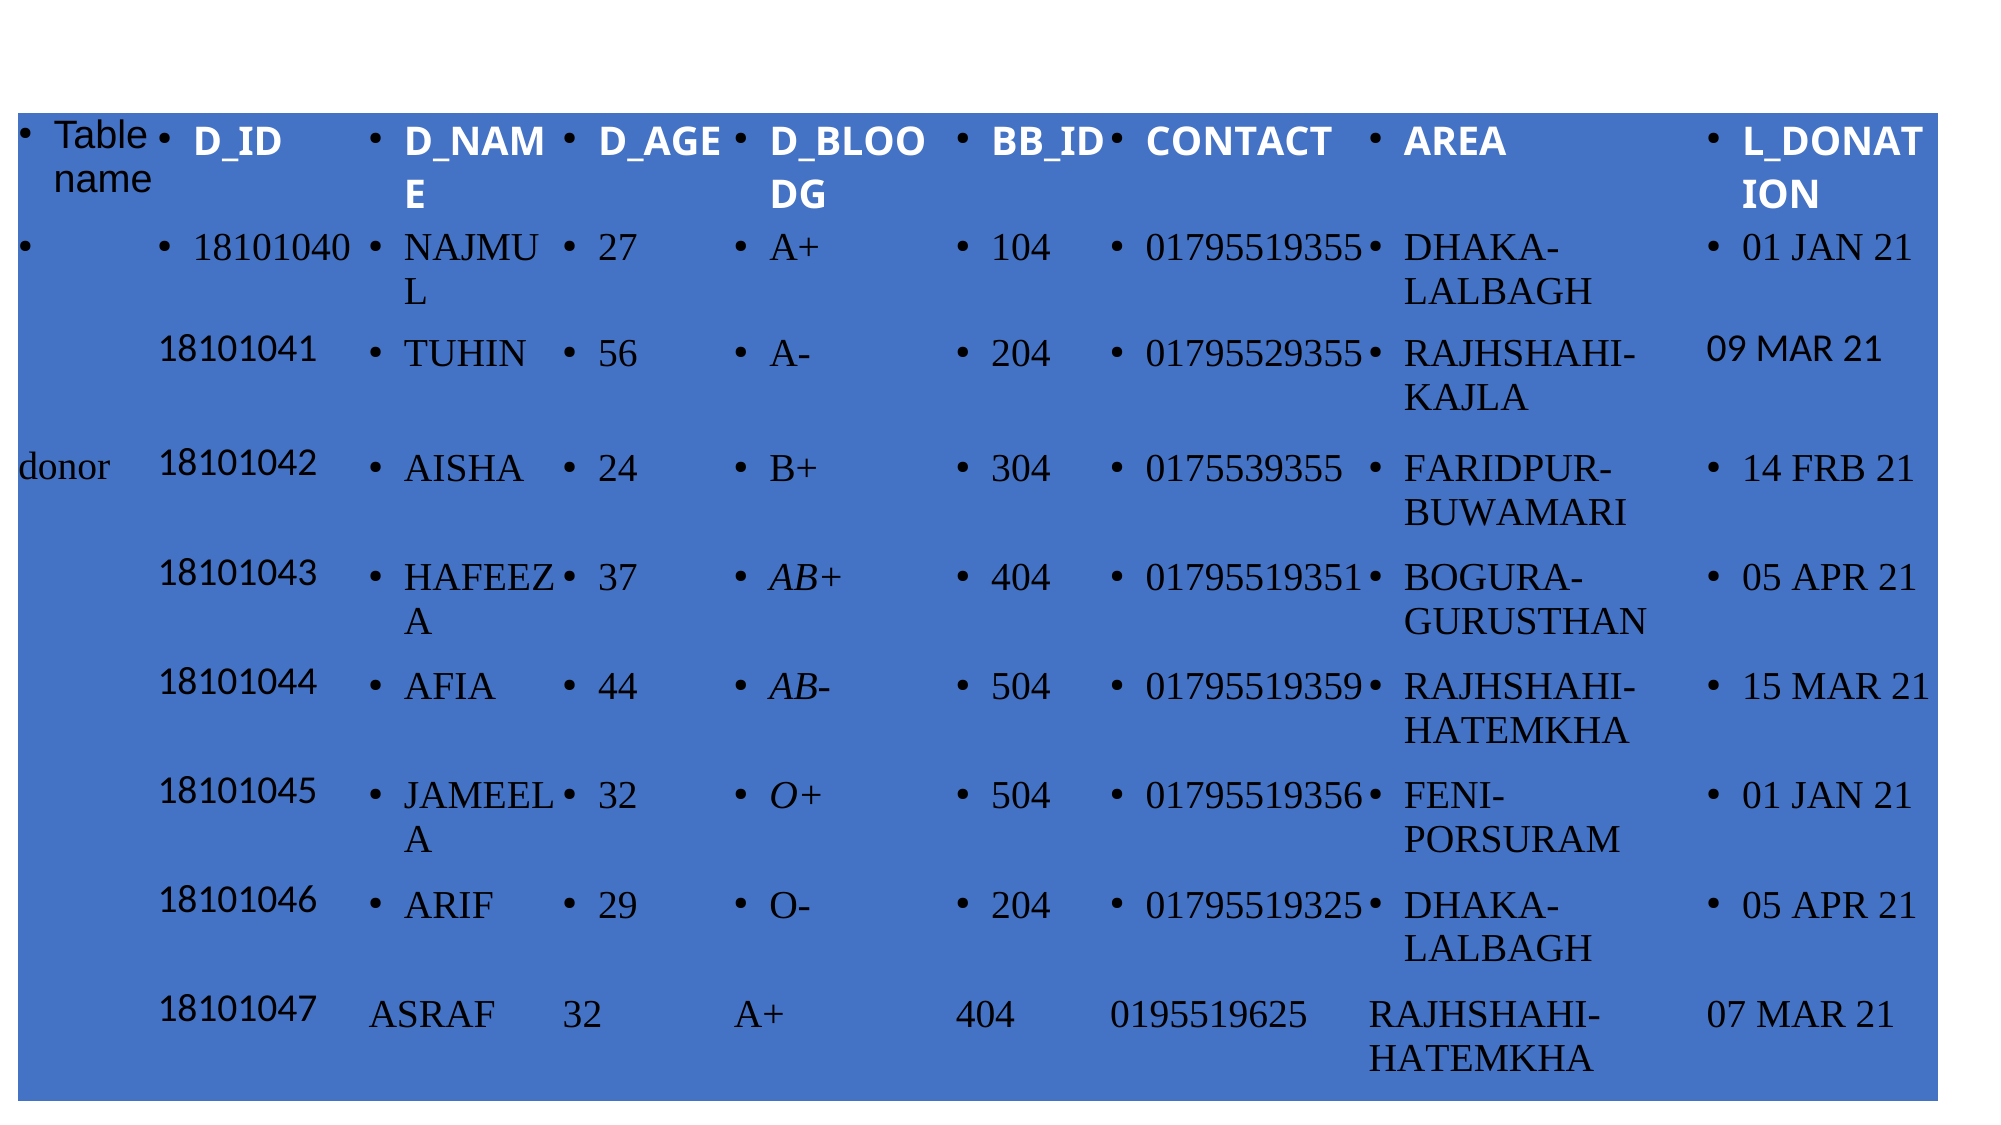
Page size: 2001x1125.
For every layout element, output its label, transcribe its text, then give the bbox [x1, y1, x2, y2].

table_cell donor [18, 225, 157, 1101]
table_cell ASRAF [369, 992, 563, 1101]
table_cell DHAKA-LALBAGH [1369, 883, 1707, 992]
table_cell A+ [742, 1005, 750, 1016]
table_cell 29 [563, 883, 734, 992]
table_header D_ID [157, 113, 369, 225]
table_header Table name [18, 113, 157, 225]
table_cell 18101042 [157, 446, 369, 555]
table_cell 0195519625 [1110, 992, 1369, 1101]
table_cell A+ [734, 992, 956, 1101]
table_cell A+ [734, 225, 956, 331]
table_cell FARIDPUR-BUWAMARI [1369, 446, 1707, 555]
table_cell 204 [956, 883, 1110, 992]
table_cell JAMEELA [369, 774, 563, 883]
table_cell O- [734, 883, 956, 992]
table_cell O+ [734, 774, 956, 883]
table_cell FENI-PORSURAM [1369, 774, 1707, 883]
table_cell 01795519355 [1110, 225, 1369, 331]
table_cell NAJMUL [369, 225, 563, 331]
table_cell ARIF [369, 883, 563, 992]
table_cell 18101045 [157, 774, 369, 883]
table_cell 14 FRB 21 [1707, 446, 1938, 555]
table_cell TUHIN [369, 331, 563, 446]
table_cell 18101041 [157, 331, 369, 446]
table_cell 32 [563, 774, 734, 883]
table_cell DHAKA-LALBAGH [1369, 225, 1707, 331]
table_cell 05 APR 21 [1707, 883, 1938, 992]
table_cell HAFEEZA [369, 555, 563, 664]
table_cell 32 [563, 992, 734, 1101]
table_cell 07 MAR 21 [1707, 992, 1938, 1101]
table_cell 44 [563, 664, 734, 774]
table_cell 05 APR 21 [1707, 555, 1938, 664]
table_header CONTACT [1110, 113, 1369, 225]
table_cell 01 JAN 21 [1707, 774, 1938, 883]
table_cell 18101047 [157, 992, 369, 1101]
table_cell 204 [956, 331, 1110, 446]
table_cell AISHA [369, 446, 563, 555]
table_cell AFIA [369, 664, 563, 774]
table_cell 24 [563, 446, 734, 555]
table_cell 18101040 [157, 225, 369, 331]
table_cell 18101046 [157, 883, 369, 992]
table_cell 37 [563, 555, 734, 664]
table_cell AB- [734, 664, 956, 774]
table_cell AB+ [734, 555, 956, 664]
table_cell 104 [956, 225, 1110, 331]
table_cell RAJHSHAHI-HATEMKHA [1369, 992, 1707, 1101]
table_cell 404 [956, 555, 1110, 664]
table_cell 01 JAN 21 [1707, 225, 1938, 331]
table_cell RAJHSHAHI-KAJLA [1369, 331, 1707, 446]
table_cell 09 MAR 21 [1710, 338, 1722, 358]
table_header D_AGE [563, 113, 734, 225]
table_cell A- [734, 331, 956, 446]
table_cell 01795519325 [1110, 883, 1369, 992]
table_header BB_ID [956, 113, 1110, 225]
table_cell 404 [958, 1007, 967, 1019]
table_cell 18101044 [157, 664, 369, 774]
table_cell 56 [563, 331, 734, 446]
table_cell 01795519359 [1110, 664, 1369, 774]
table_cell 504 [956, 664, 1110, 774]
table_header L_DONATION [1707, 113, 1938, 225]
table_cell 09 MAR 21 [1707, 331, 1938, 446]
table_cell 01795519351 [1110, 555, 1369, 664]
table_cell RAJHSHAHI-HATEMKHA [1369, 664, 1707, 774]
table_cell 01795529355 [1110, 331, 1369, 446]
table_cell 15 MAR 21 [1707, 664, 1938, 774]
table_cell 01795519356 [1110, 774, 1369, 883]
table_cell 0175539355 [1110, 446, 1369, 555]
table_cell B+ [734, 446, 956, 555]
table_header AREA [1369, 113, 1707, 225]
table_header D_BLOODG [734, 113, 956, 225]
table_cell BOGURA-GURUSTHAN [1369, 555, 1707, 664]
table_cell 504 [956, 774, 1110, 883]
table_cell 304 [956, 446, 1110, 555]
table_cell 27 [563, 225, 734, 331]
table_cell 404 [956, 992, 1110, 1101]
table_cell 18101043 [157, 555, 369, 664]
table_header D_NAME [369, 113, 563, 225]
